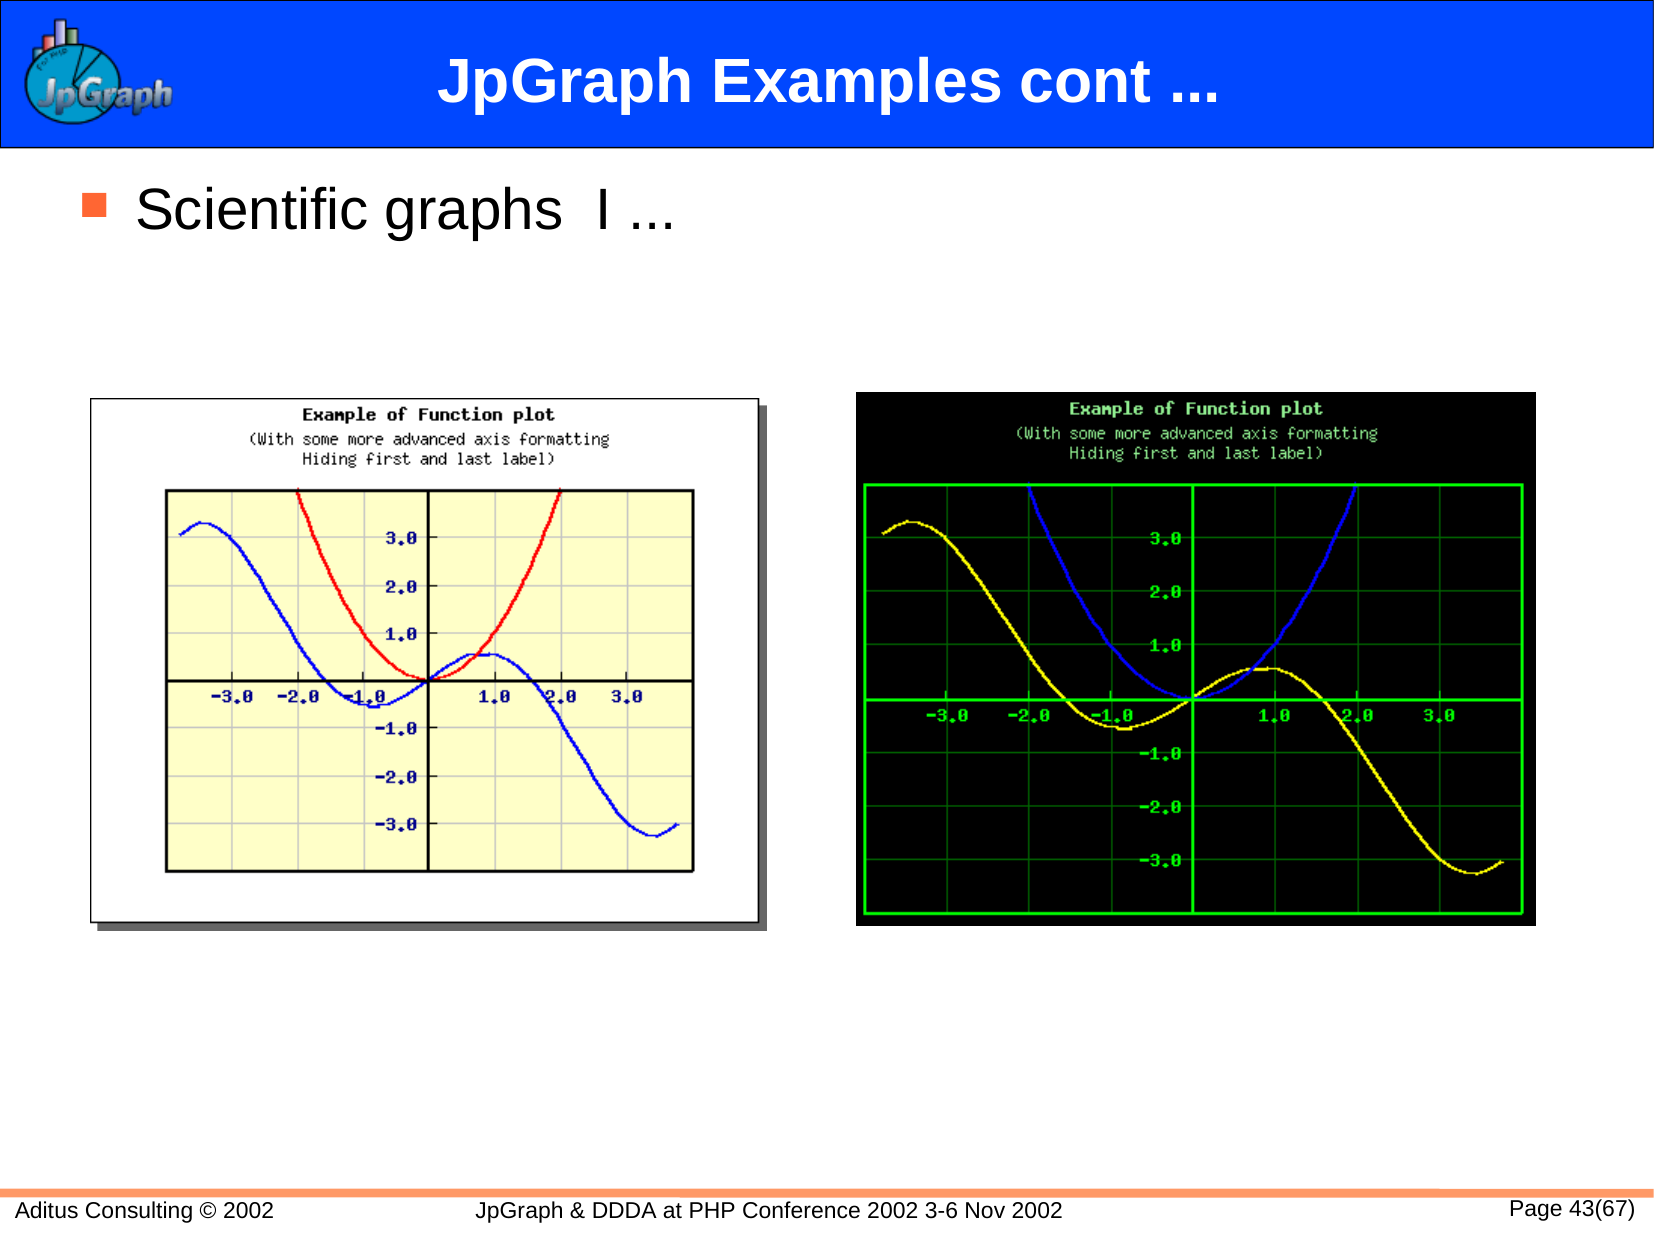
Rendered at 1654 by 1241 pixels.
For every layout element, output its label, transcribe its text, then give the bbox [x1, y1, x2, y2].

title JpGraph Examples cont ... [123, 0, 1536, 163]
picture [90, 398, 767, 931]
picture [20, 17, 123, 128]
list Scientific graphs I ... [64, 177, 1580, 296]
picture [856, 392, 1536, 926]
